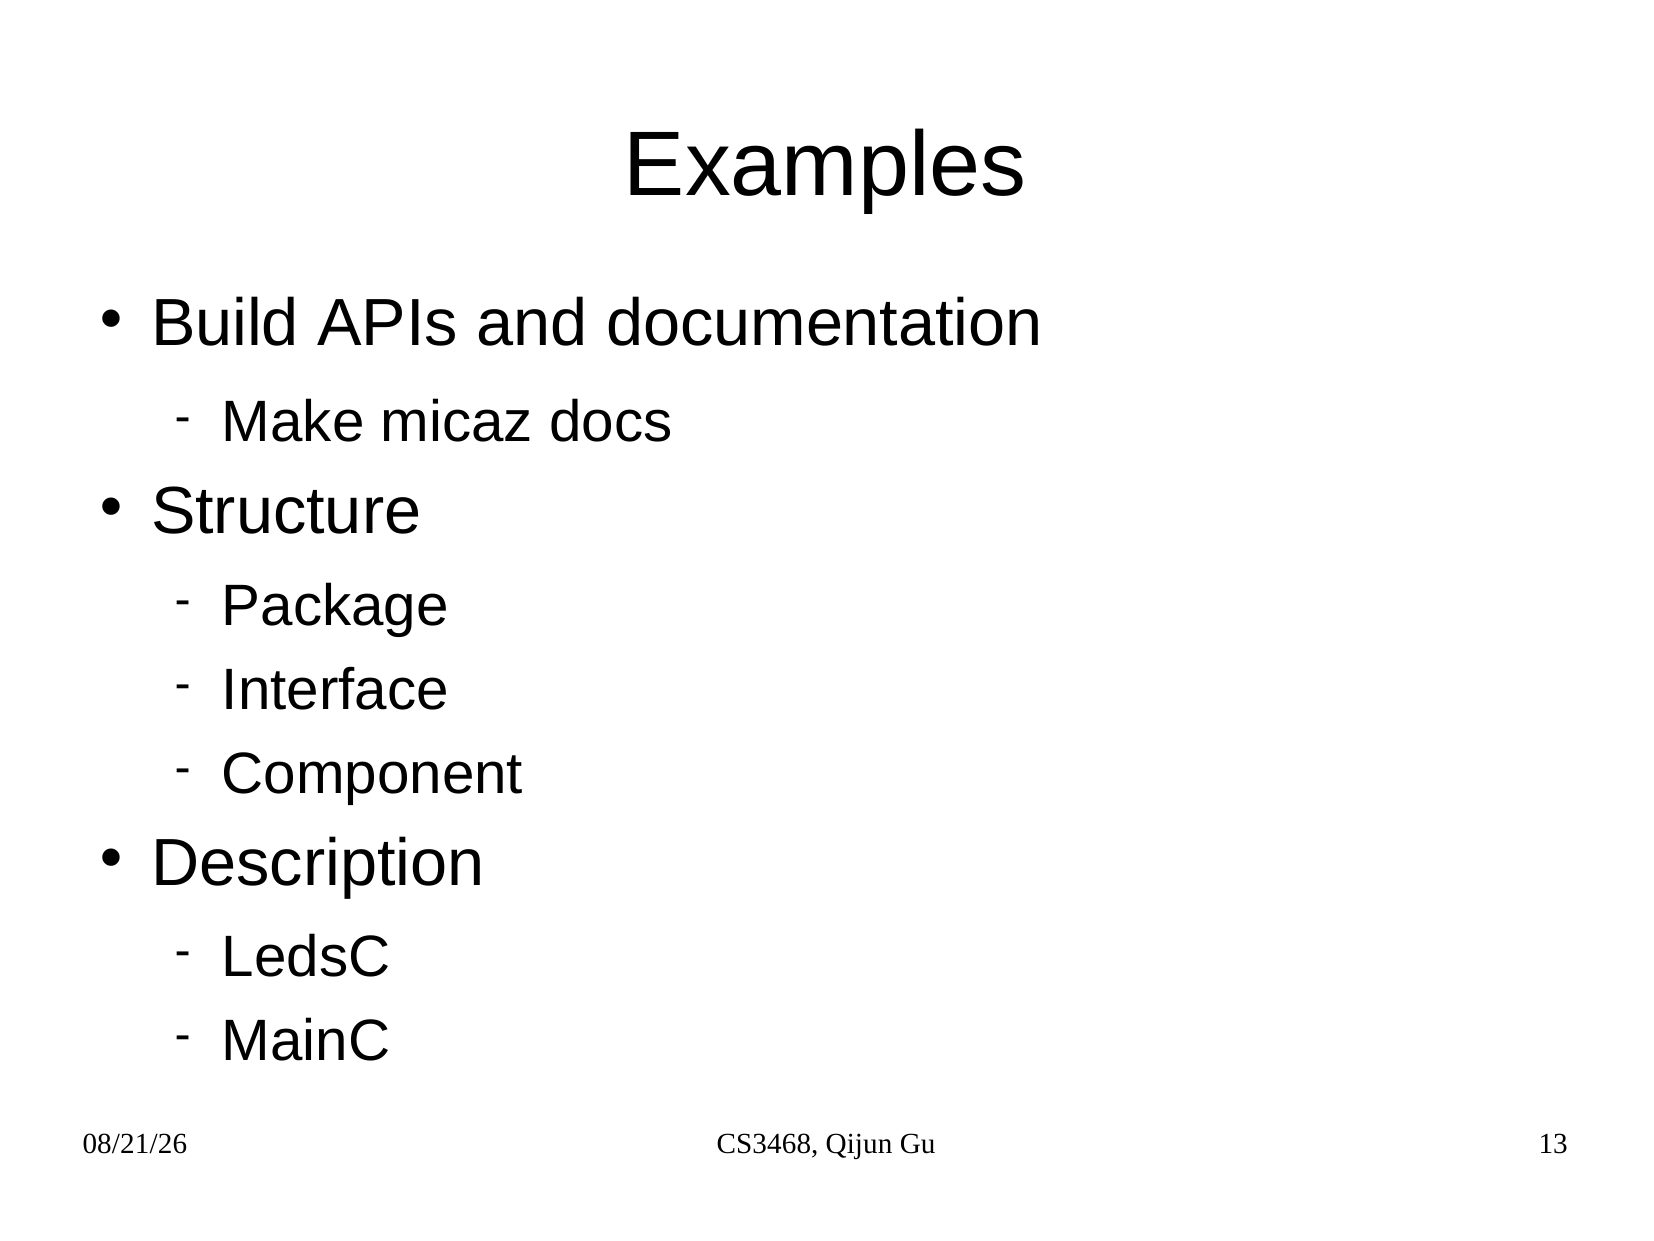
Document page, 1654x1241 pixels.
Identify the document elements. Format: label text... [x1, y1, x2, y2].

title Examples [82, 71, 1569, 263]
list Build APIs and documentation Make micaz docs Structure Package Interface Component Description LedsC MainC [82, 290, 1569, 1093]
